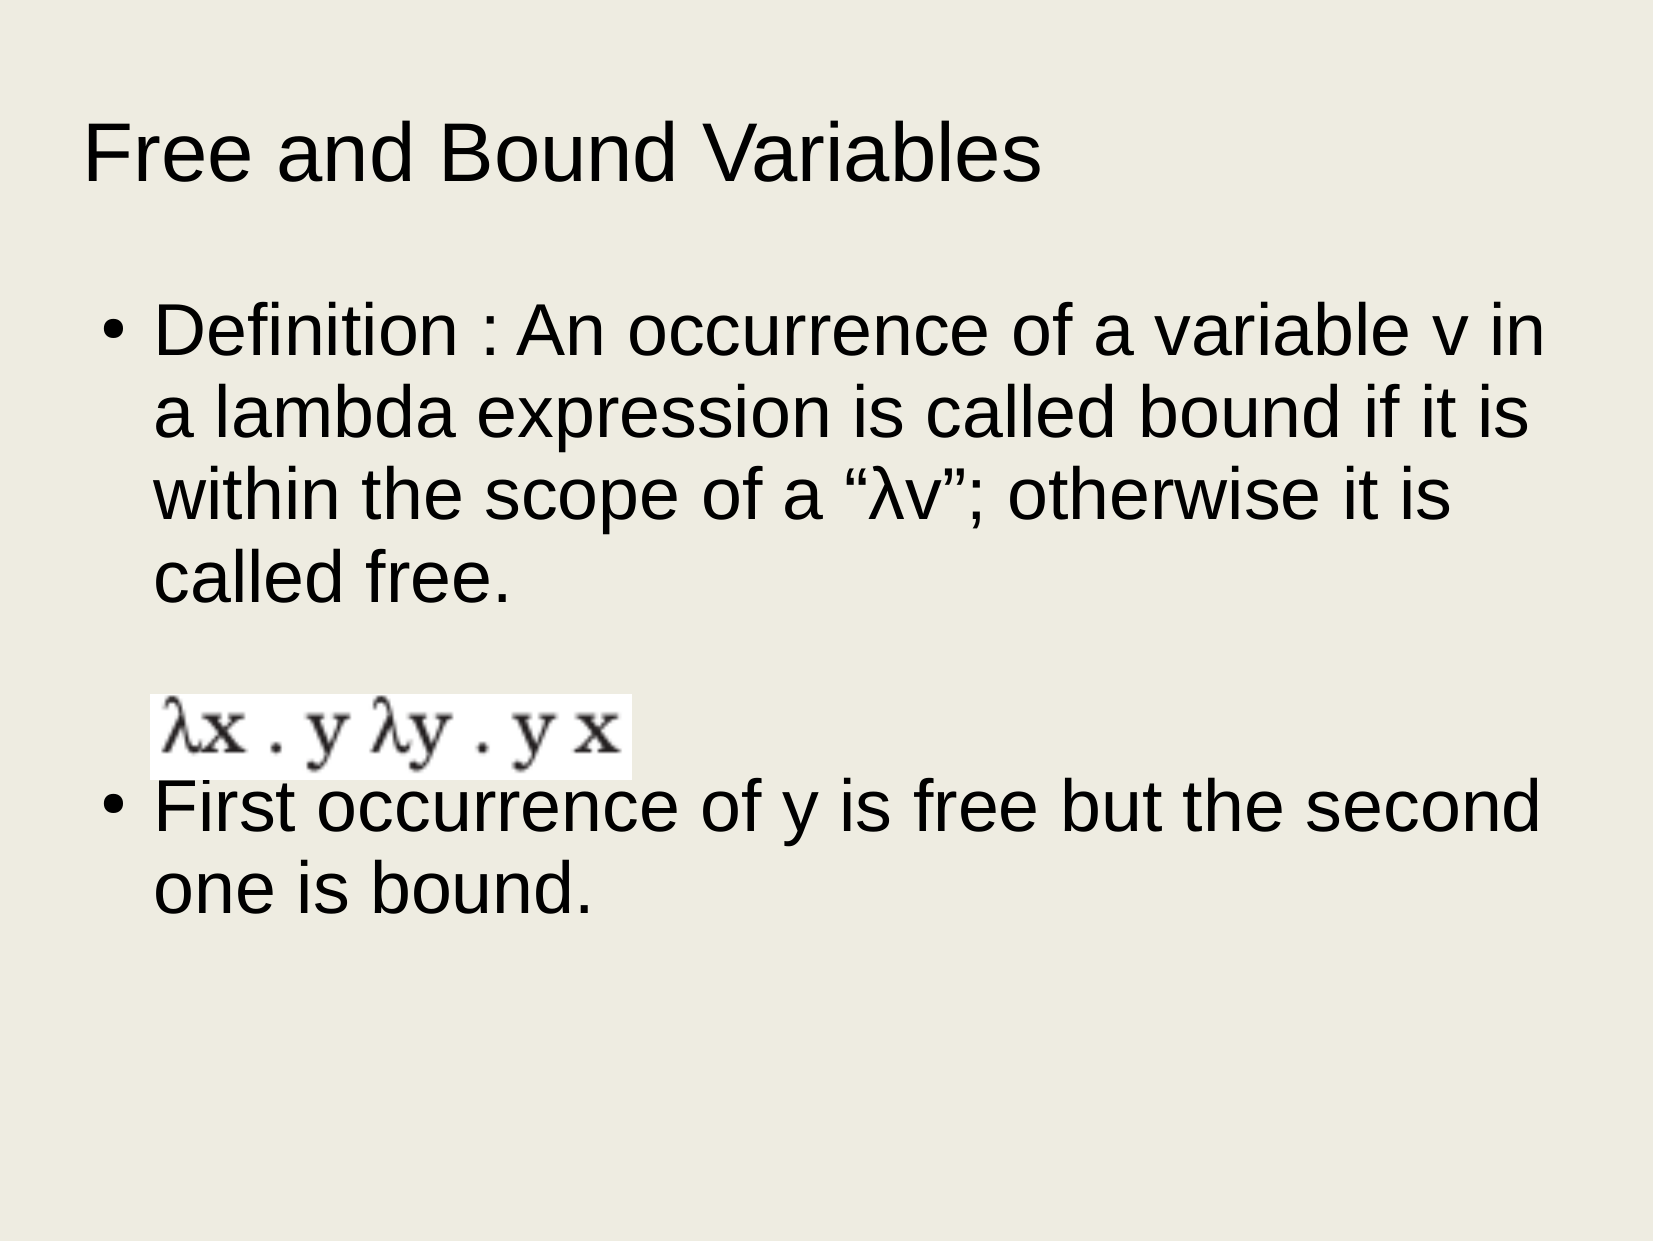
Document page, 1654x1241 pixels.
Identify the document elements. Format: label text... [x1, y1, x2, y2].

title Free and Bound Variables [82, 49, 1571, 257]
list Definition : An occurrence of a variable v in a lambda expression is called bound if it is within the scope of a “λv”; otherwise it is called free. First occurrence of y is free but the second one is bound. [82, 289, 1571, 1109]
picture [150, 694, 632, 781]
